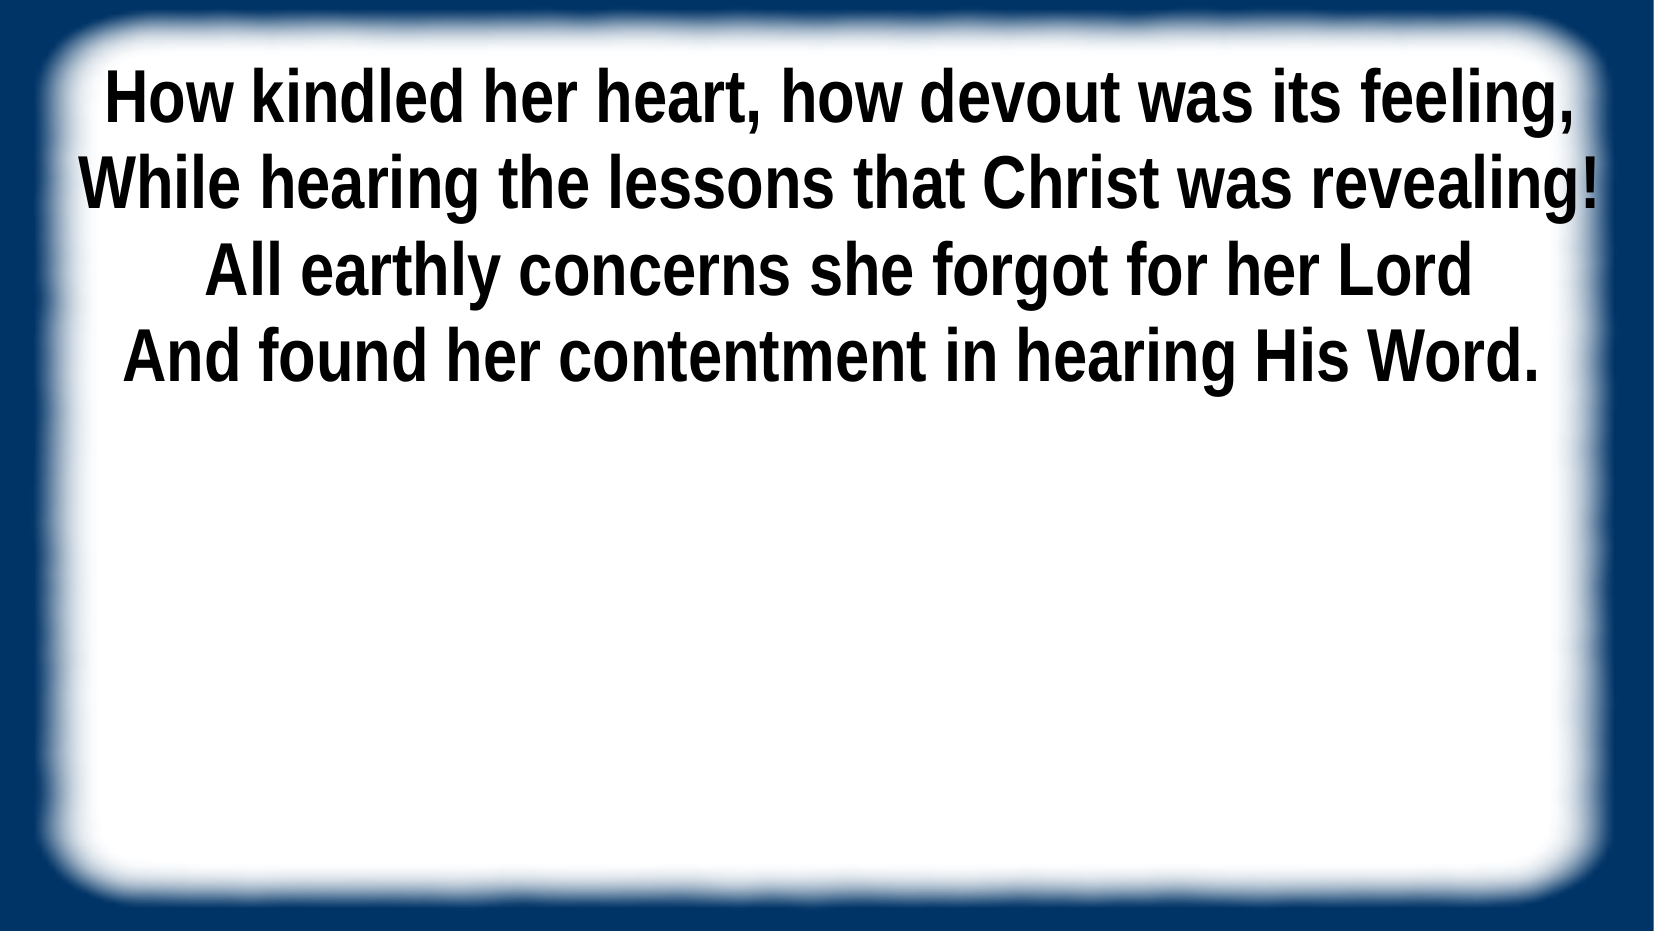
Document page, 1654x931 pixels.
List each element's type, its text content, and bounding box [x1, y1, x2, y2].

text_box How kindled her heart, how devout was its feeling, While hearing the lessons that Christ was revealing! All earthly concerns she forgot for her Lord And found her contentment in hearing His Word. [60, 45, 1621, 436]
picture [0, 0, 1654, 931]
